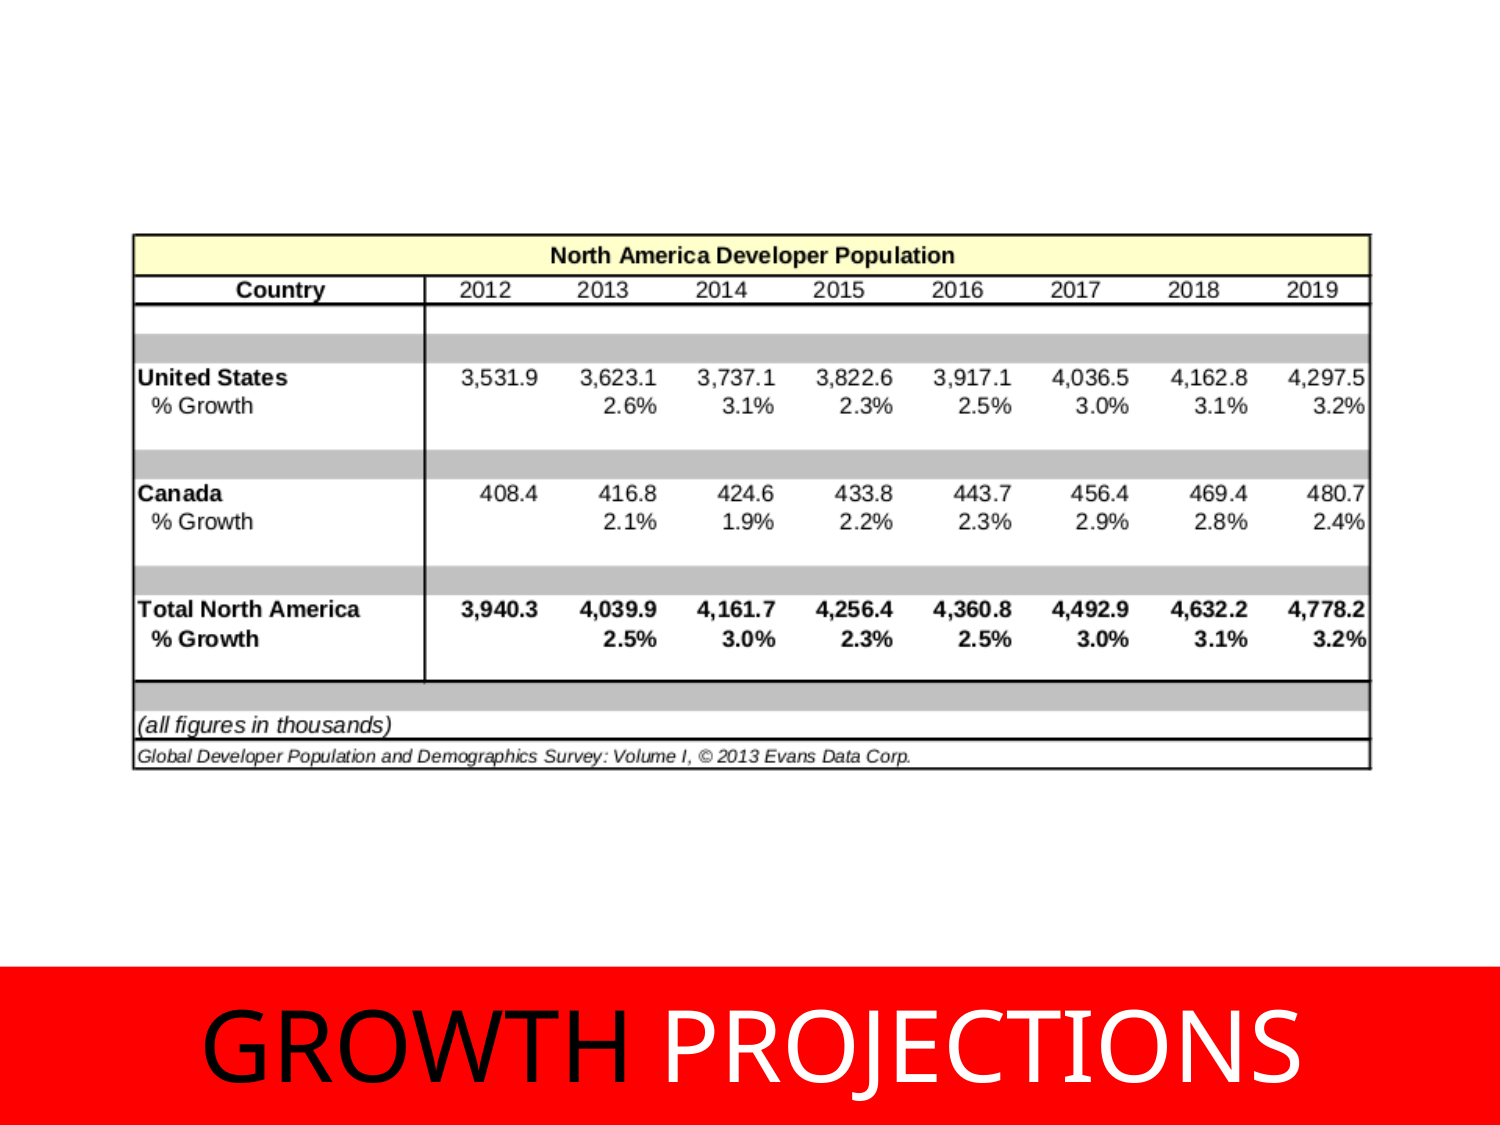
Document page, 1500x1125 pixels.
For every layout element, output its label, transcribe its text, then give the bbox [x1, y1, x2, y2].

picture [122, 226, 1379, 777]
list GROWTH PROJECTIONS [28, 974, 1478, 1111]
